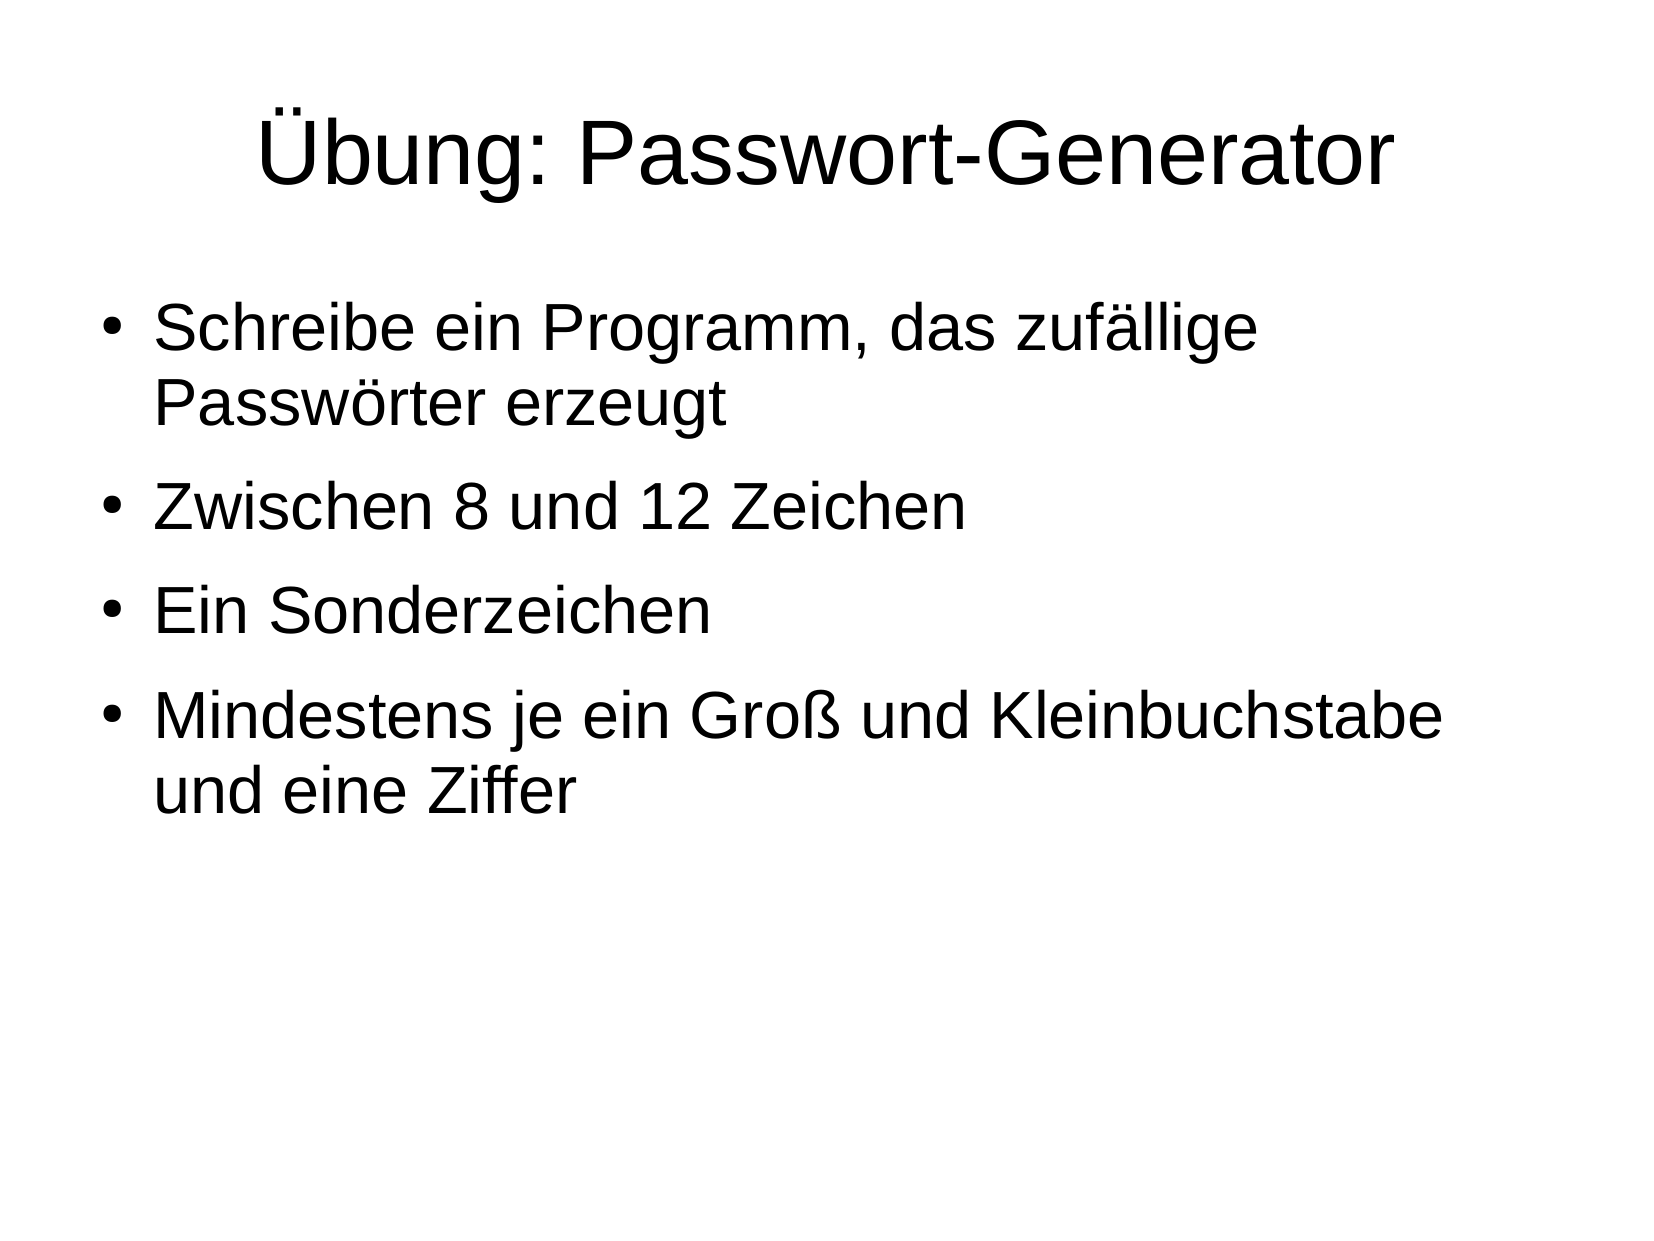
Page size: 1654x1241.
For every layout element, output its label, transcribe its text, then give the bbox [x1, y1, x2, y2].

title Übung: Passwort-Generator [82, 49, 1571, 257]
list Schreibe ein Programm, das zufällige Passwörter erzeugt Zwischen 8 und 12 Zeichen Ein Sonderzeichen Mindestens je ein Groß und Kleinbuchstabe und eine Ziffer [82, 290, 1571, 1010]
